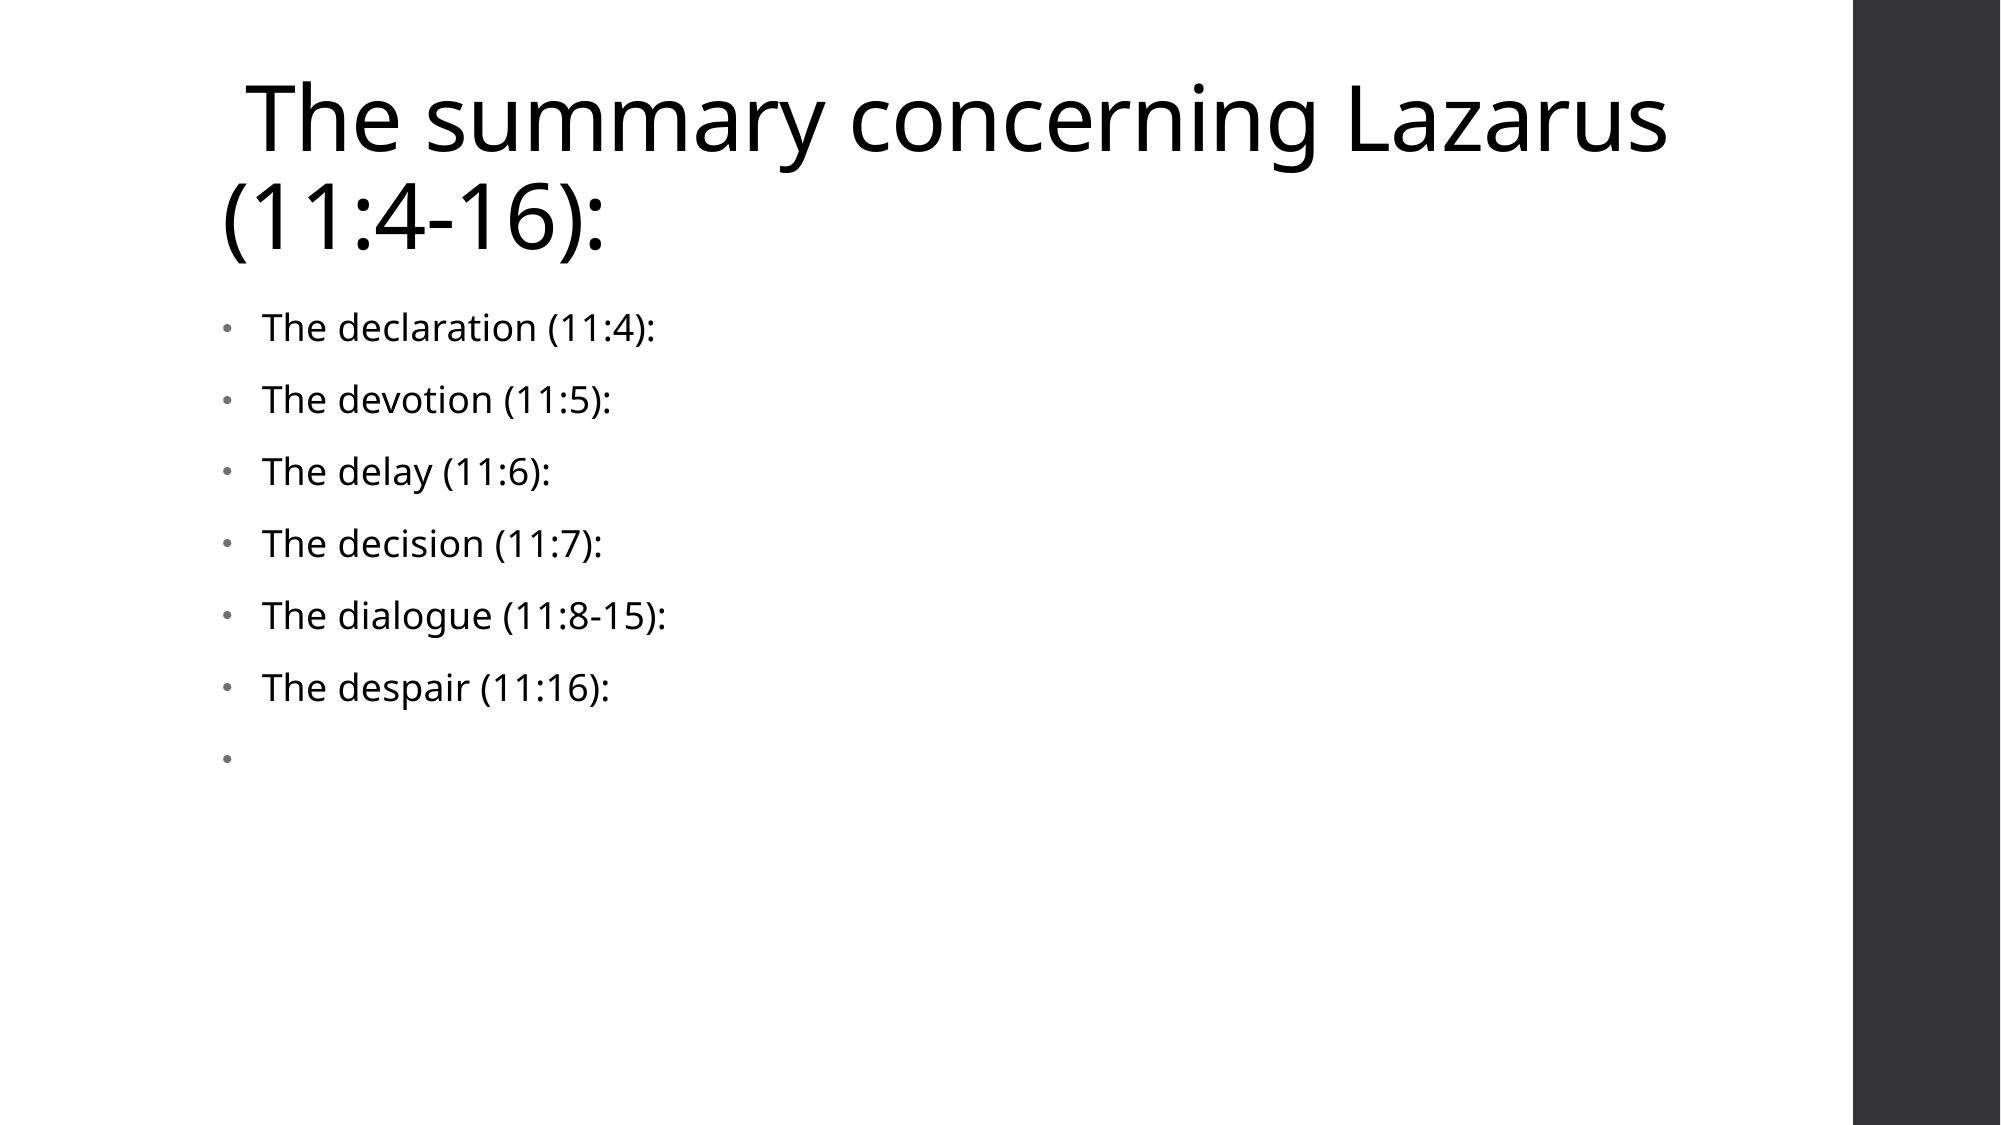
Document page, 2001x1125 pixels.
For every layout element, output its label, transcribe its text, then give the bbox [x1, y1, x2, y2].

list The declaration (11:4): The devotion (11:5): The delay (11:6): The decision (11:7): The dialogue (11:8-15): The despair (11:16): [206, 299, 1617, 1014]
title The summary concerning Lazarus (11:4-16): [206, 60, 1797, 278]
